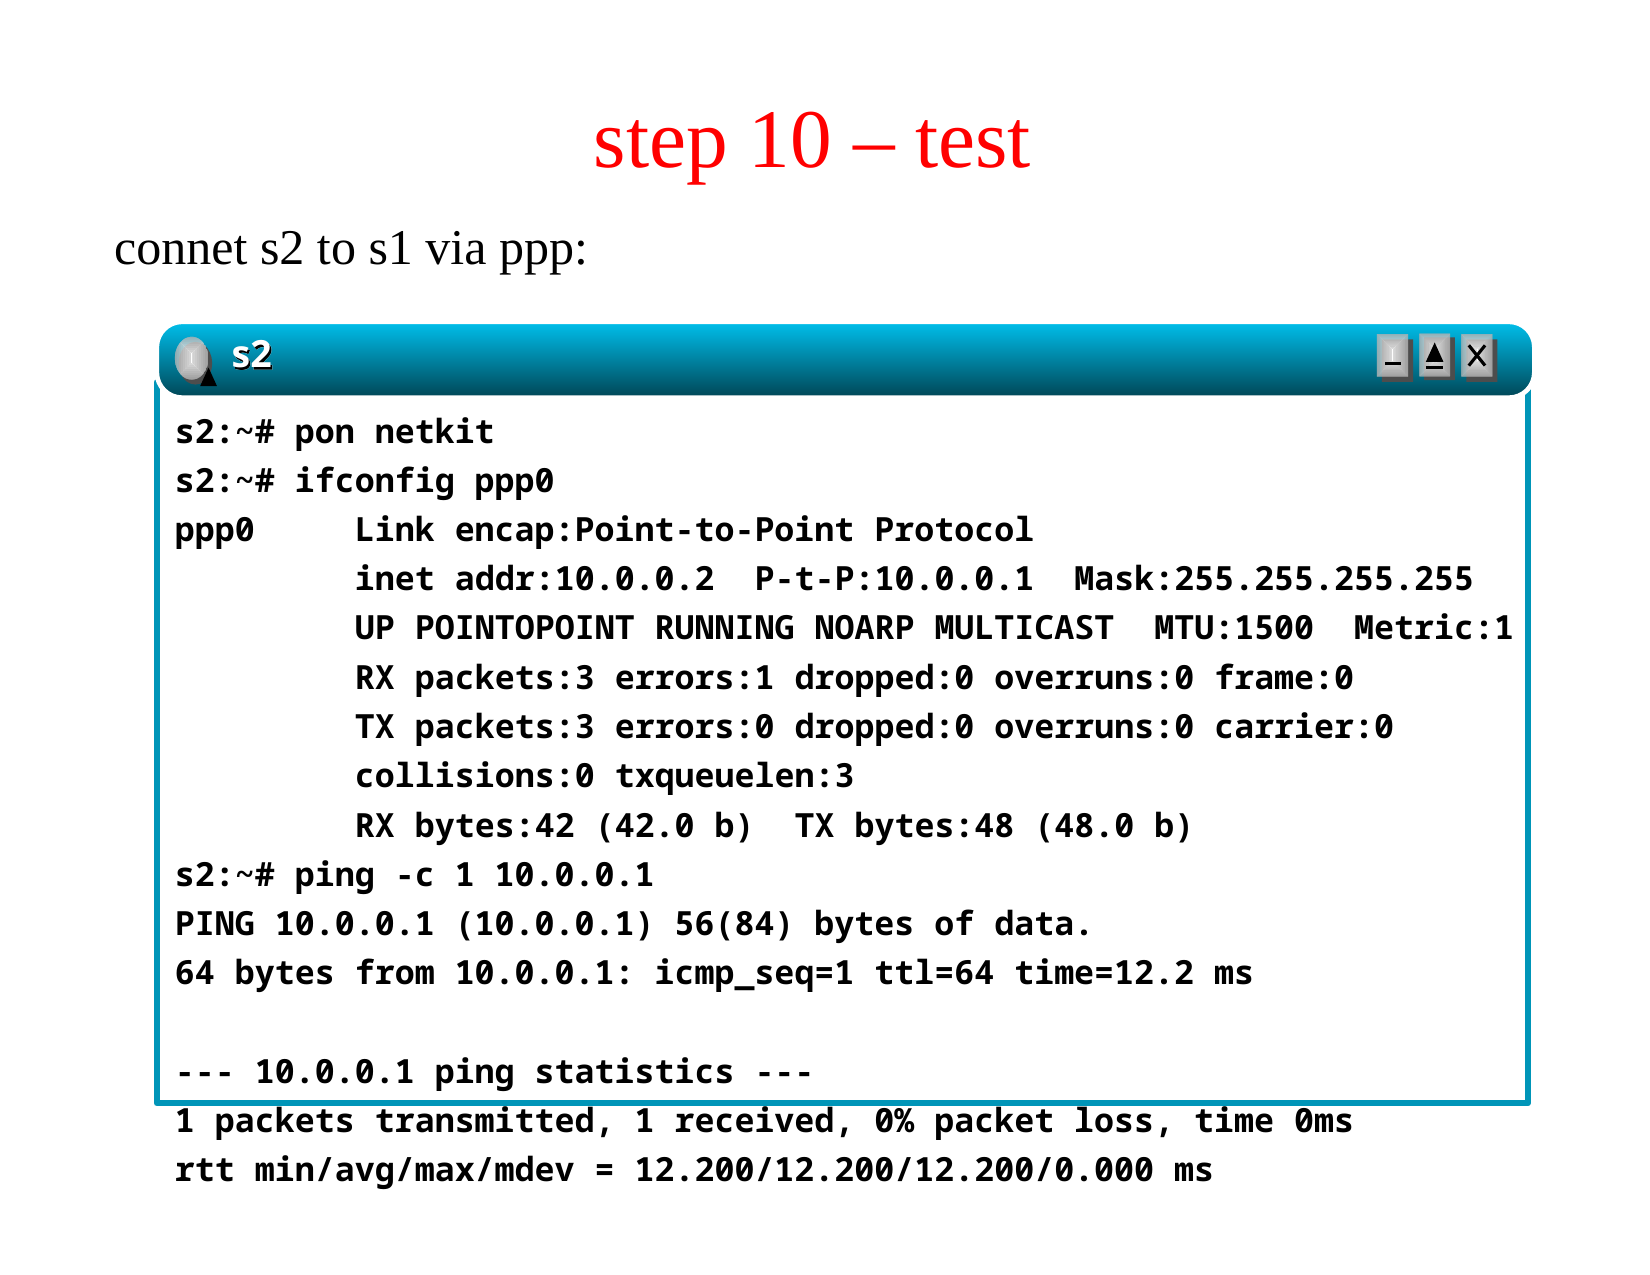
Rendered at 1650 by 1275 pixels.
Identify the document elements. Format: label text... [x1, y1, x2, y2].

text_box [156, 321, 1535, 398]
text_box s2:~# pon netkit s2:~# ifconfig ppp0 ppp0 Link encap:Point-to-Point Protocol inet addr:10.0.0.2 P-t-P:10.0.0.1 Mask:255.255.255.255 UP POINTOPOINT RUNNING NOARP MULTICAST MTU:1500 Metric:1 RX packets:3 errors:1 dropped:0 overruns:0 frame:0 TX packets:3 errors:0 dropped:0 overruns:0 carrier:0 collisions:0 txqueuelen:3 RX bytes:42 (42.0 b) TX bytes:48 (48.0 b) s2:~# ping -c 1 10.0.0.1 PING 10.0.0.1 (10.0.0.1) 56(84) bytes of data. 64 bytes from 10.0.0.1: icmp_seq=1 ttl=64 time=12.2 ms --- 10.0.0.1 ping statistics --- 1 packets transmitted, 1 received, 0% packet loss, time 0ms rtt min/avg/max/mdev = 12.200/12.200/12.200/0.000 ms [143, 397, 1544, 1122]
text_box s2 [231, 328, 647, 404]
text_box connet s2 to s1 via ppp: [81, 212, 1545, 698]
text_box step 10 – test [81, 45, 1545, 212]
